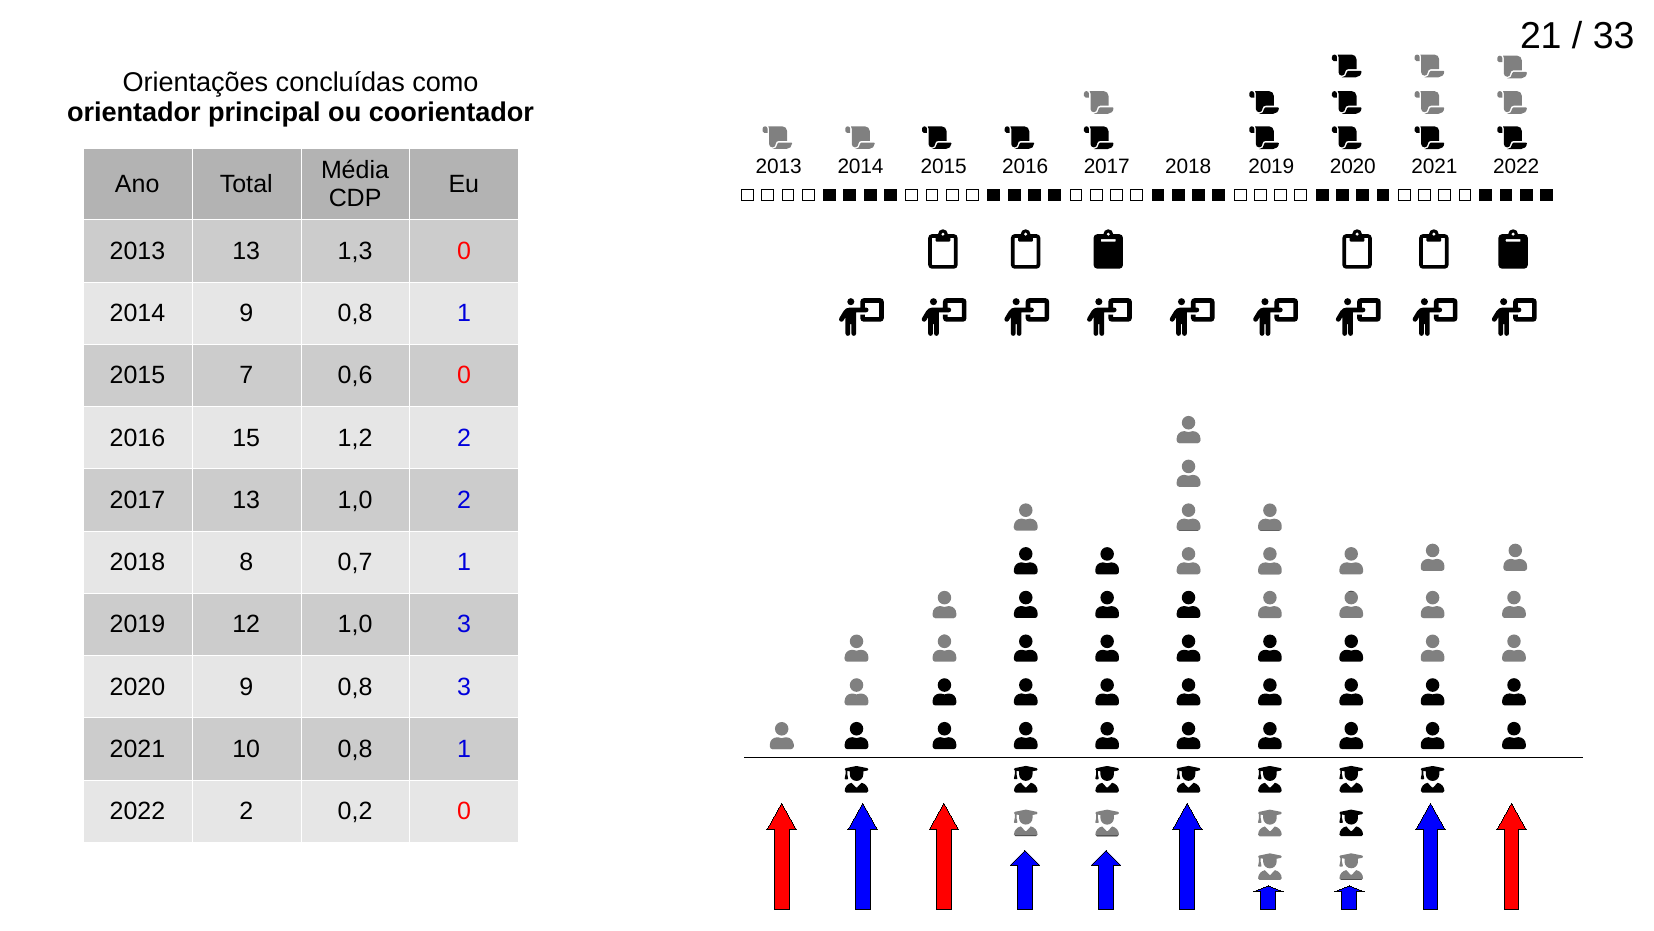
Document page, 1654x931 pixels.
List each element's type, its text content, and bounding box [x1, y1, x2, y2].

text_box [823, 189, 836, 201]
text_box [1415, 803, 1446, 910]
picture [1093, 229, 1124, 269]
text_box [1338, 591, 1365, 621]
text_box [1496, 803, 1527, 910]
picture [1342, 229, 1372, 269]
text_box [1048, 189, 1061, 201]
text_box [1172, 803, 1203, 910]
text_box [1090, 189, 1103, 201]
text_box [847, 803, 878, 910]
text_box [1093, 806, 1120, 836]
text_box [1257, 851, 1284, 880]
text_box [1413, 83, 1446, 119]
picture [1249, 124, 1279, 151]
picture [1258, 721, 1282, 750]
text_box [1091, 850, 1121, 910]
table_cell 1 [410, 718, 518, 780]
picture [922, 124, 952, 151]
table_cell 2 [193, 781, 301, 842]
text_box [1501, 634, 1528, 663]
text_box [1496, 47, 1529, 119]
table_header Total [193, 165, 301, 219]
picture [932, 721, 957, 750]
picture [1250, 298, 1299, 336]
picture [1167, 298, 1215, 336]
picture [928, 229, 958, 269]
picture [919, 298, 967, 336]
text_box [1008, 189, 1021, 201]
text_box [1500, 189, 1512, 201]
picture [1095, 634, 1119, 662]
table_cell 1 [410, 532, 518, 593]
text_box [1501, 590, 1528, 619]
text_box [1174, 501, 1201, 531]
picture [1176, 721, 1201, 750]
table_cell 8 [193, 532, 301, 593]
table_cell 9 [193, 656, 301, 717]
table_cell 0 [410, 781, 518, 842]
text_box [802, 189, 815, 201]
table_cell 0,8 [302, 656, 409, 717]
picture [1095, 547, 1119, 575]
picture [844, 766, 869, 793]
text_box [1502, 542, 1529, 572]
text_box [1234, 189, 1247, 201]
picture [1258, 678, 1282, 706]
text_box 2017 [1068, 147, 1145, 186]
table_cell 13 [193, 220, 301, 282]
table_cell 1,3 [302, 220, 409, 282]
picture [1497, 124, 1527, 151]
table_cell 1 [410, 283, 518, 344]
picture [1084, 298, 1132, 336]
table_cell 7 [193, 345, 301, 406]
text_box [884, 189, 897, 201]
text_box <number> / 33 [1375, 0, 1654, 71]
picture [1013, 721, 1038, 750]
text_box [1420, 590, 1446, 619]
text_box [905, 189, 918, 201]
text_box [1174, 414, 1201, 444]
picture [1339, 634, 1364, 662]
picture [1410, 298, 1458, 336]
text_box [1420, 634, 1446, 663]
picture [1420, 766, 1445, 793]
text_box [766, 803, 797, 910]
picture [836, 298, 884, 336]
table_cell 1,0 [302, 469, 409, 531]
table_cell 2 [410, 469, 518, 531]
picture [1502, 678, 1526, 706]
text_box [1520, 189, 1533, 201]
text_box [1010, 850, 1040, 910]
text_box [1253, 885, 1284, 910]
text_box [966, 189, 979, 201]
text_box [987, 189, 1000, 201]
picture [1176, 634, 1201, 662]
text_box [1398, 189, 1411, 201]
text_box 2019 [1233, 147, 1310, 186]
text_box [1212, 189, 1225, 201]
text_box 2018 [1150, 147, 1227, 186]
text_box [1420, 542, 1446, 572]
picture [1004, 124, 1035, 151]
text_box [782, 189, 794, 201]
text_box [1257, 808, 1284, 838]
table_cell 0,2 [302, 781, 409, 842]
text_box [1418, 189, 1431, 201]
table_cell 2020 [84, 656, 192, 717]
text_box [844, 633, 871, 663]
text_box [761, 118, 794, 155]
picture [1339, 809, 1364, 837]
table_cell 1,0 [302, 594, 409, 655]
text_box [1377, 189, 1389, 201]
text_box [1174, 546, 1201, 576]
table_cell 2019 [84, 594, 192, 655]
picture [1489, 298, 1537, 336]
picture [1013, 678, 1038, 706]
table_cell 0,8 [302, 283, 409, 344]
table_header Eu [410, 165, 518, 219]
picture [1420, 678, 1445, 706]
picture [1010, 229, 1041, 269]
picture [1502, 721, 1526, 750]
table_cell 2014 [84, 283, 192, 344]
picture [1419, 229, 1449, 269]
picture [1420, 721, 1445, 750]
table_header Ano [84, 165, 192, 219]
table_cell 2018 [84, 532, 192, 593]
picture [1333, 298, 1381, 336]
text_box [844, 118, 876, 155]
picture [1331, 52, 1362, 79]
table_cell 0,7 [302, 532, 409, 593]
text_box [843, 189, 856, 201]
table_cell 2017 [84, 469, 192, 531]
text_box 2014 [822, 147, 899, 186]
picture [1176, 765, 1201, 793]
picture [1095, 678, 1119, 706]
text_box [931, 589, 958, 619]
picture [1258, 766, 1282, 793]
picture [1013, 547, 1038, 575]
text_box [1130, 189, 1143, 201]
text_box [767, 720, 794, 750]
text_box [1152, 189, 1164, 201]
picture [1258, 634, 1282, 662]
picture [1013, 590, 1038, 618]
text_box 2013 [740, 147, 817, 186]
table_cell 0 [410, 345, 518, 406]
picture [1249, 89, 1279, 116]
picture [1339, 678, 1364, 706]
table_cell 3 [410, 594, 518, 655]
text_box [1257, 501, 1284, 531]
picture [1331, 89, 1362, 116]
text_box [1334, 885, 1365, 910]
picture [1013, 765, 1038, 793]
text_box [1356, 189, 1369, 201]
picture [932, 678, 957, 706]
text_box [1479, 189, 1492, 201]
text_box [1438, 189, 1451, 201]
table_cell 2022 [84, 781, 192, 842]
picture [1095, 721, 1119, 750]
table_cell 10 [193, 718, 301, 780]
text_box [1316, 189, 1329, 201]
text_box [946, 189, 959, 201]
text_box [1172, 189, 1185, 201]
text_box [741, 189, 754, 201]
picture [1095, 766, 1119, 793]
text_box [1459, 189, 1471, 201]
text_box [929, 803, 959, 910]
text_box [1070, 189, 1082, 201]
text_box [1110, 189, 1123, 201]
text_box Orientações concluídas como orientador principal ou coorientador [52, 59, 549, 165]
picture [1414, 124, 1445, 151]
picture [1013, 634, 1038, 662]
table_cell 1,2 [302, 407, 409, 468]
table_cell 15 [193, 407, 301, 468]
picture [1095, 590, 1119, 619]
text_box [931, 634, 958, 664]
table_cell 12 [193, 594, 301, 655]
table_cell 2013 [84, 220, 192, 282]
text_box [1013, 806, 1040, 836]
table_cell 2021 [84, 718, 192, 780]
text_box [1083, 83, 1115, 119]
text_box [1028, 189, 1041, 201]
text_box [844, 677, 871, 707]
text_box [1257, 590, 1284, 619]
text_box [761, 189, 774, 201]
picture [844, 721, 869, 750]
text_box [1413, 46, 1446, 82]
table_cell 3 [410, 656, 518, 717]
text_box [1338, 547, 1365, 576]
text_box [1274, 189, 1287, 201]
text_box 2015 [905, 147, 982, 186]
table_cell 2 [410, 407, 518, 468]
table_cell 2015 [84, 345, 192, 406]
text_box 2020 [1315, 147, 1391, 186]
text_box [864, 189, 877, 201]
picture [1176, 678, 1201, 706]
text_box 2016 [987, 147, 1064, 186]
table_cell 2016 [84, 407, 192, 468]
text_box [1254, 189, 1267, 201]
text_box 2022 [1478, 147, 1555, 186]
picture [1176, 590, 1201, 618]
text_box [1192, 189, 1205, 201]
text_box [1338, 850, 1365, 880]
text_box [1174, 458, 1201, 488]
table_cell 0,8 [302, 718, 409, 780]
table_cell 13 [193, 469, 301, 531]
text_box [1540, 189, 1553, 201]
text_box 2021 [1396, 147, 1473, 186]
picture [1331, 124, 1362, 151]
table_header Média CDP [302, 165, 409, 219]
picture [1083, 124, 1114, 151]
text_box [1336, 189, 1349, 201]
text_box [926, 189, 938, 201]
table_cell 9 [193, 283, 301, 344]
picture [1339, 765, 1364, 793]
text_box [1294, 189, 1307, 201]
picture [1498, 229, 1528, 269]
picture [1001, 298, 1050, 336]
table_cell 0,6 [302, 345, 409, 406]
text_box [1257, 545, 1284, 575]
table_cell 0 [410, 220, 518, 282]
picture [1339, 721, 1364, 750]
text_box [1013, 502, 1040, 532]
